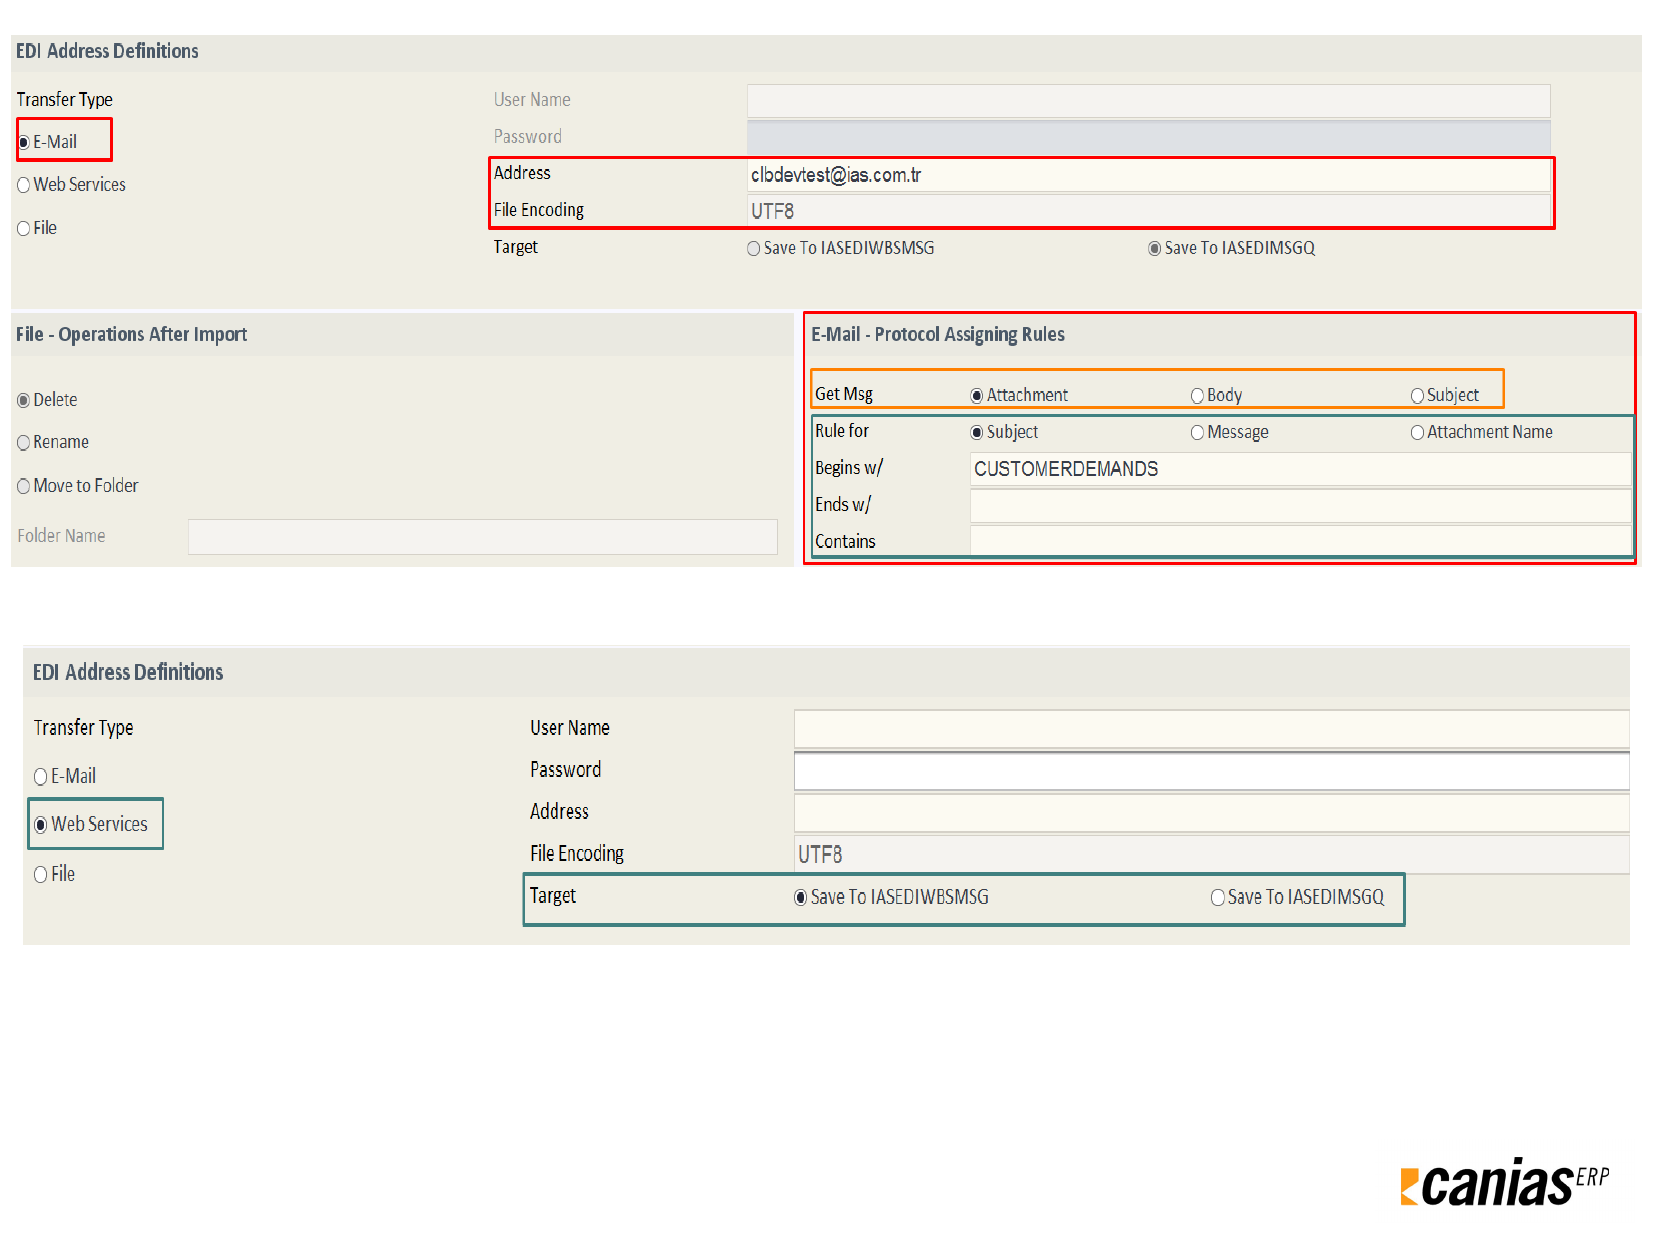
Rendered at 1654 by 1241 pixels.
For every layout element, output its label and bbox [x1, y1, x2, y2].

picture [1375, 1139, 1635, 1223]
picture [11, 35, 1642, 567]
picture [23, 645, 1630, 945]
